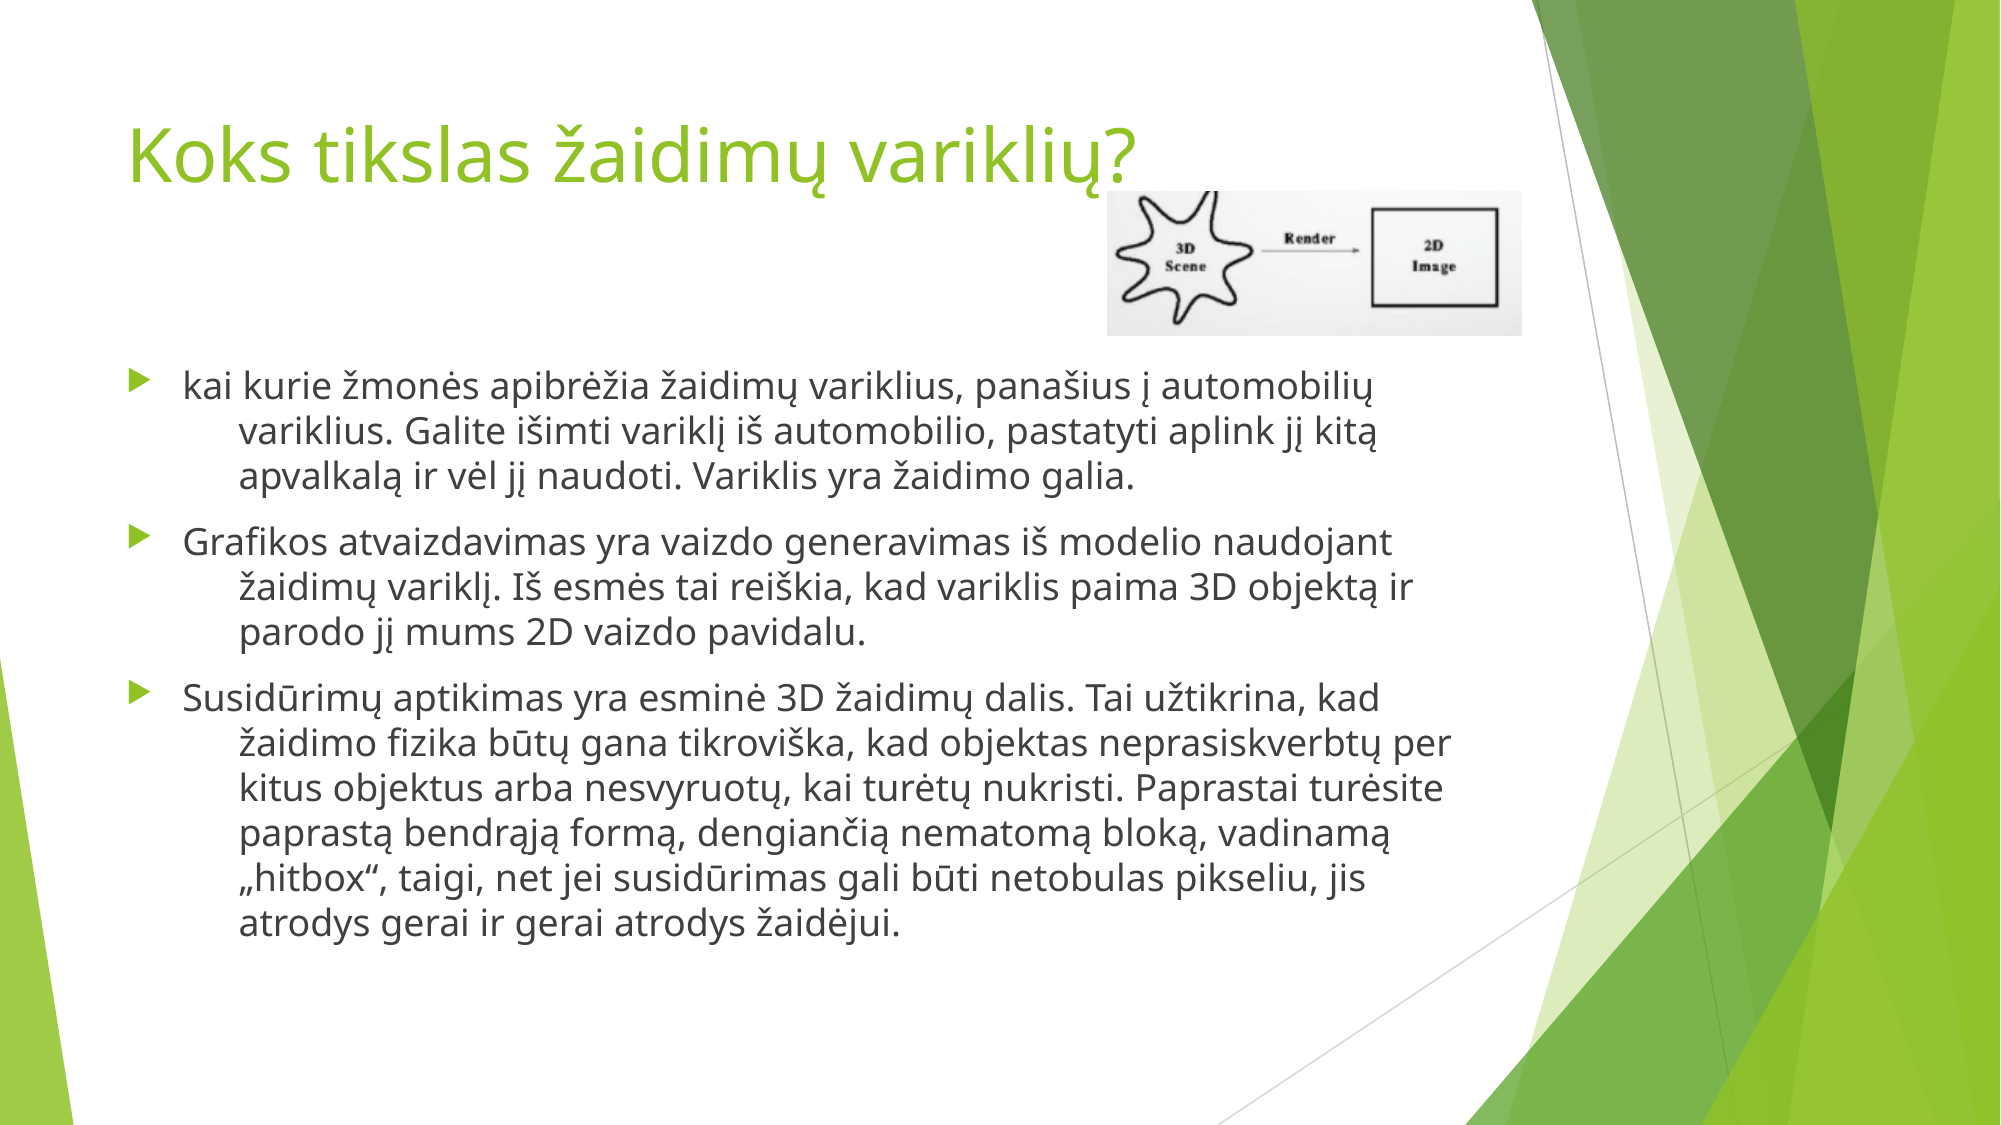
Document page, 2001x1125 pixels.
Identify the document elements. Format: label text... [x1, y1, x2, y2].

list kai kurie žmonės apibrėžia žaidimų variklius, panašius į automobilių variklius. Galite išimti variklį iš automobilio, pastatyti aplink jį kitą apvalkalą ir vėl jį naudoti. Variklis yra žaidimo galia. Grafikos atvaizdavimas yra vaizdo generavimas iš modelio naudojant žaidimų variklį. Iš esmės tai reiškia, kad variklis paima 3D objektą ir parodo jį mums 2D vaizdo pavidalu. Susidūrimų aptikimas yra esminė 3D žaidimų dalis. Tai užtikrina, kad žaidimo fizika būtų gana tikroviška, kad objektas neprasiskverbtų per kitus objektus arba nesvyruotų, kai turėtų nukristi. Paprastai turėsite paprastą bendrąją formą, dengiančią nematomą bloką, vadinamą „hitbox“, taigi, net jei susidūrimas gali būti netobulas pikseliu, jis atrodys gerai ir gerai atrodys žaidėjui. [111, 354, 1522, 992]
title Koks tikslas žaidimų variklių? [111, 99, 1522, 317]
picture [1107, 191, 1522, 336]
